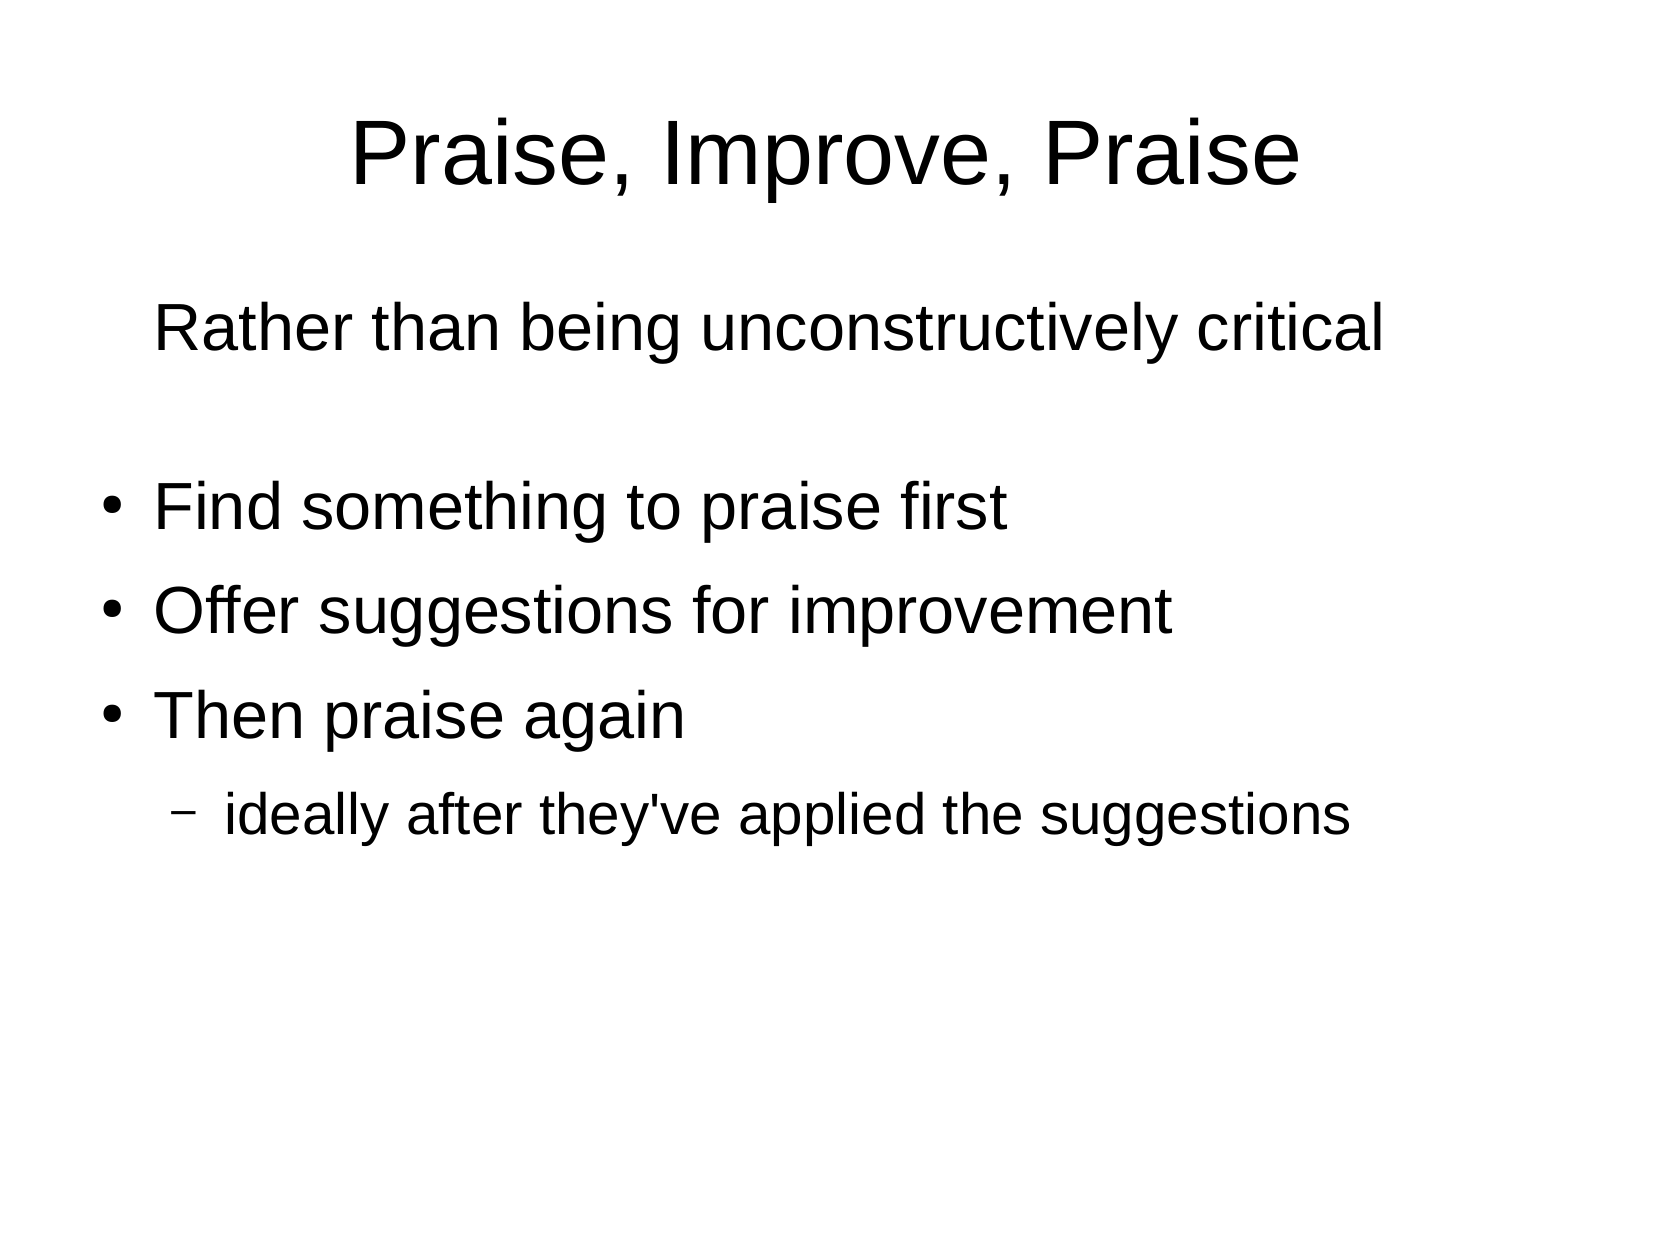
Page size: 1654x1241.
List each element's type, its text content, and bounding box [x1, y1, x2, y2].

title Praise, Improve, Praise [82, 49, 1571, 257]
list Rather than being unconstructively critical Find something to praise first Offer suggestions for improvement Then praise again ideally after they've applied the suggestions [82, 290, 1571, 1109]
